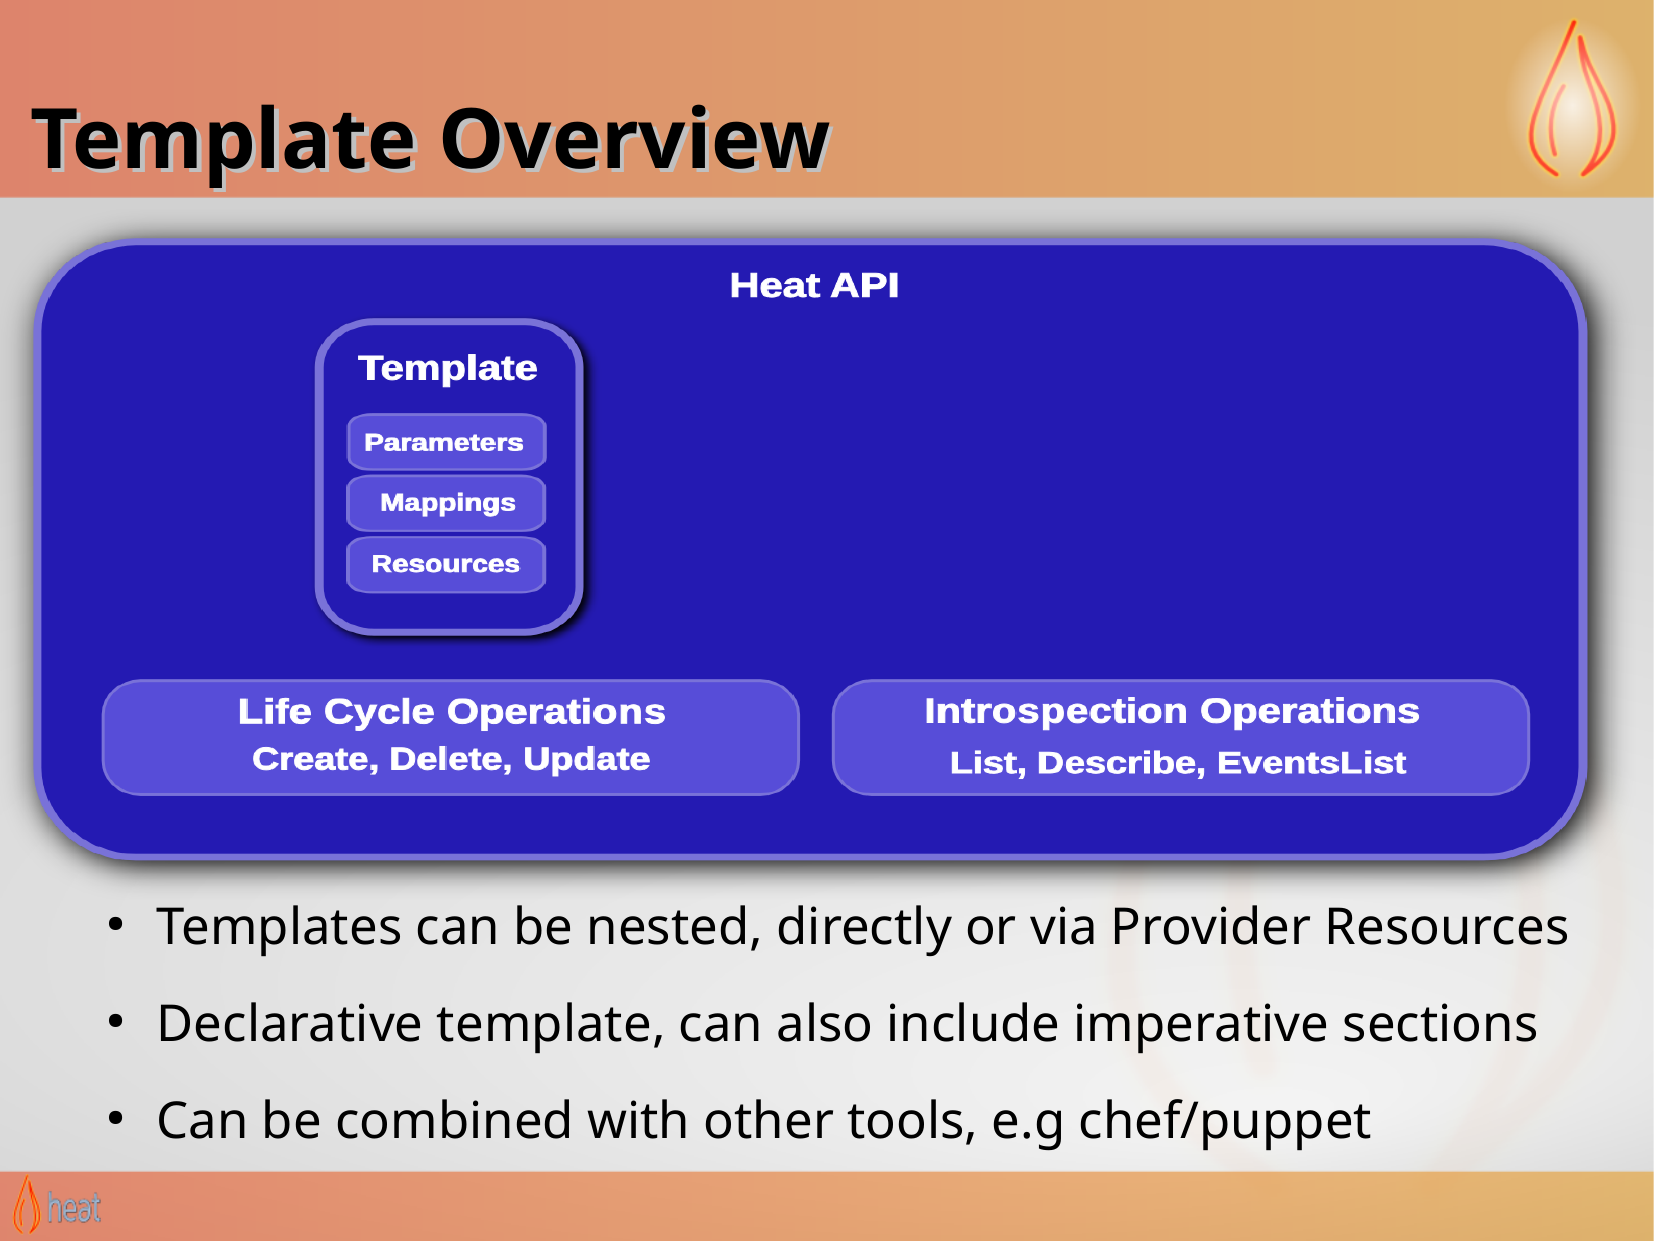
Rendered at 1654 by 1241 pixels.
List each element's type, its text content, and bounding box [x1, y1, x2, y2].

list Templates can be nested, directly or via Provider Resources Declarative template, can also include imperative sections Can be combined with other tools, e.g chef/puppet [90, 889, 1591, 1171]
title Template Overview [30, 23, 1606, 209]
picture [0, 0, 1654, 1241]
